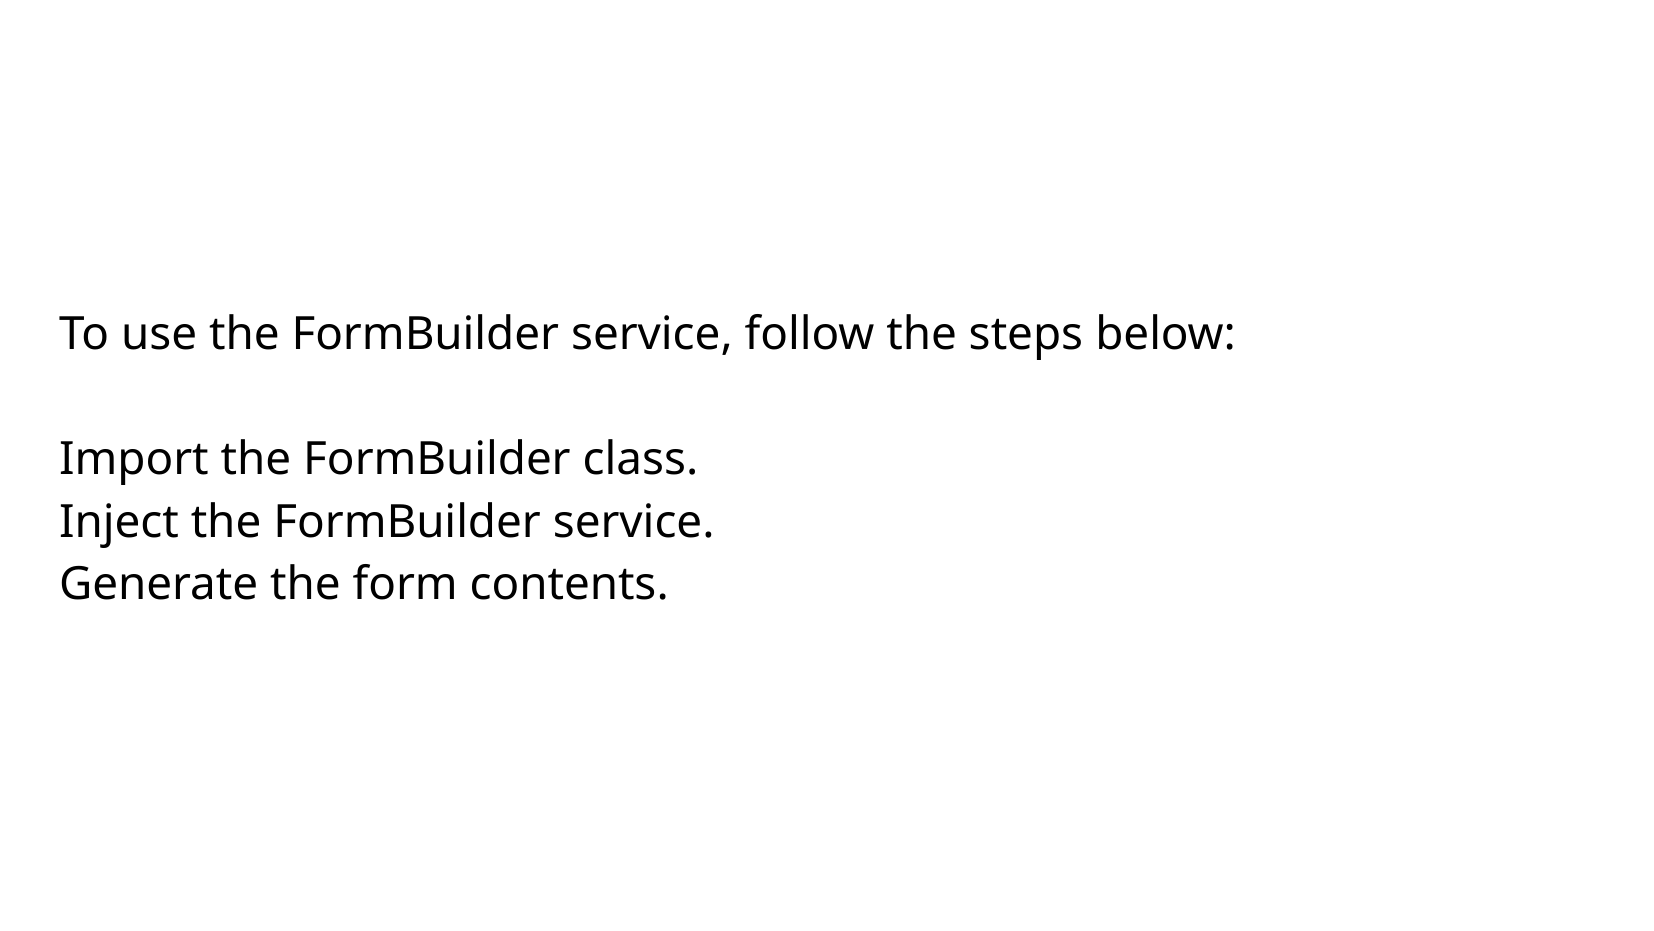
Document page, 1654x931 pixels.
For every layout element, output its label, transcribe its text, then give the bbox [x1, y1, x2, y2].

subtitle To use the FormBuilder service, follow the steps below: Import the FormBuilder class. Inject the FormBuilder service. Generate the form contents. [59, 122, 1548, 792]
